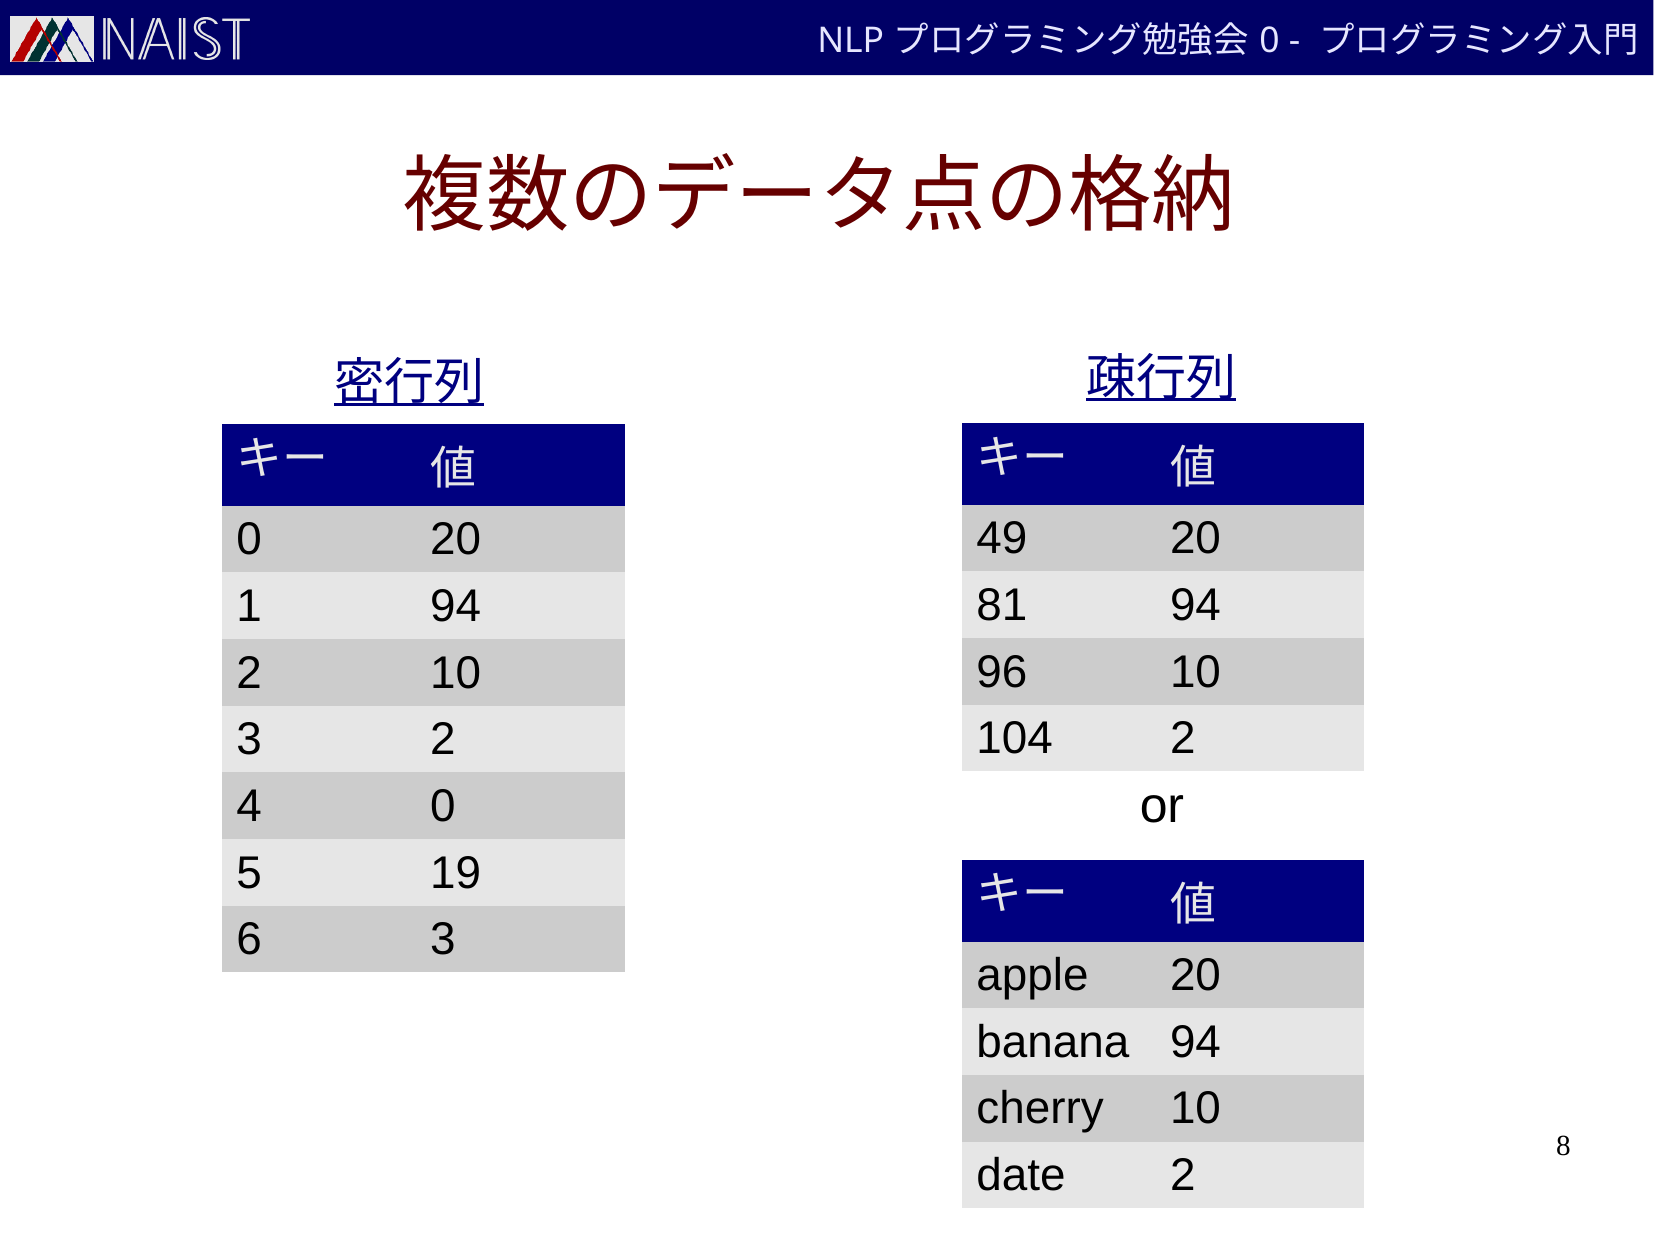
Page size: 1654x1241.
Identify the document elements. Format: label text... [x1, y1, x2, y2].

table_header 値 [1155, 860, 1364, 942]
text_box 密行列 [319, 345, 527, 419]
table_cell 3 [222, 706, 415, 772]
table_cell 49 [962, 505, 1155, 571]
table_cell 104 [962, 705, 1155, 771]
table_cell 94 [1155, 571, 1364, 638]
table_cell 96 [962, 638, 1155, 705]
table_cell 10 [1155, 638, 1364, 705]
table_cell 1 [222, 572, 415, 639]
table_cell 0 [415, 772, 625, 839]
table_cell apple [962, 942, 1155, 1008]
picture [102, 17, 251, 60]
table_header キー [222, 424, 415, 506]
table_cell 5 [222, 839, 415, 906]
table_cell 2 [222, 639, 415, 706]
table_cell 10 [415, 639, 625, 706]
table_cell cherry [962, 1075, 1155, 1142]
table_header キー [962, 860, 1155, 942]
table_header 値 [415, 424, 625, 506]
title 複数のデータ点の格納 [75, 92, 1564, 285]
table_cell 19 [415, 839, 625, 906]
text_box 疎行列 [1071, 341, 1263, 415]
table_cell 94 [415, 572, 625, 639]
table_cell 20 [1155, 505, 1364, 571]
table_cell 0 [222, 506, 415, 572]
table_cell 94 [1155, 1008, 1364, 1075]
table_cell 10 [1155, 1075, 1364, 1142]
table_cell 2 [415, 706, 625, 772]
table_cell 20 [415, 506, 625, 572]
table_cell 4 [222, 772, 415, 839]
table_cell 6 [222, 906, 415, 972]
table_cell date [962, 1142, 1155, 1208]
table_cell banana [962, 1008, 1155, 1075]
table_cell 2 [1155, 1142, 1364, 1208]
table_cell 81 [962, 571, 1155, 638]
table_header 値 [1155, 423, 1364, 505]
table_cell 20 [1155, 942, 1364, 1008]
table_cell 3 [415, 906, 625, 972]
text_box or [1125, 769, 1200, 841]
table_cell 2 [1155, 705, 1364, 771]
picture [10, 16, 94, 62]
table_header キー [962, 423, 1155, 505]
